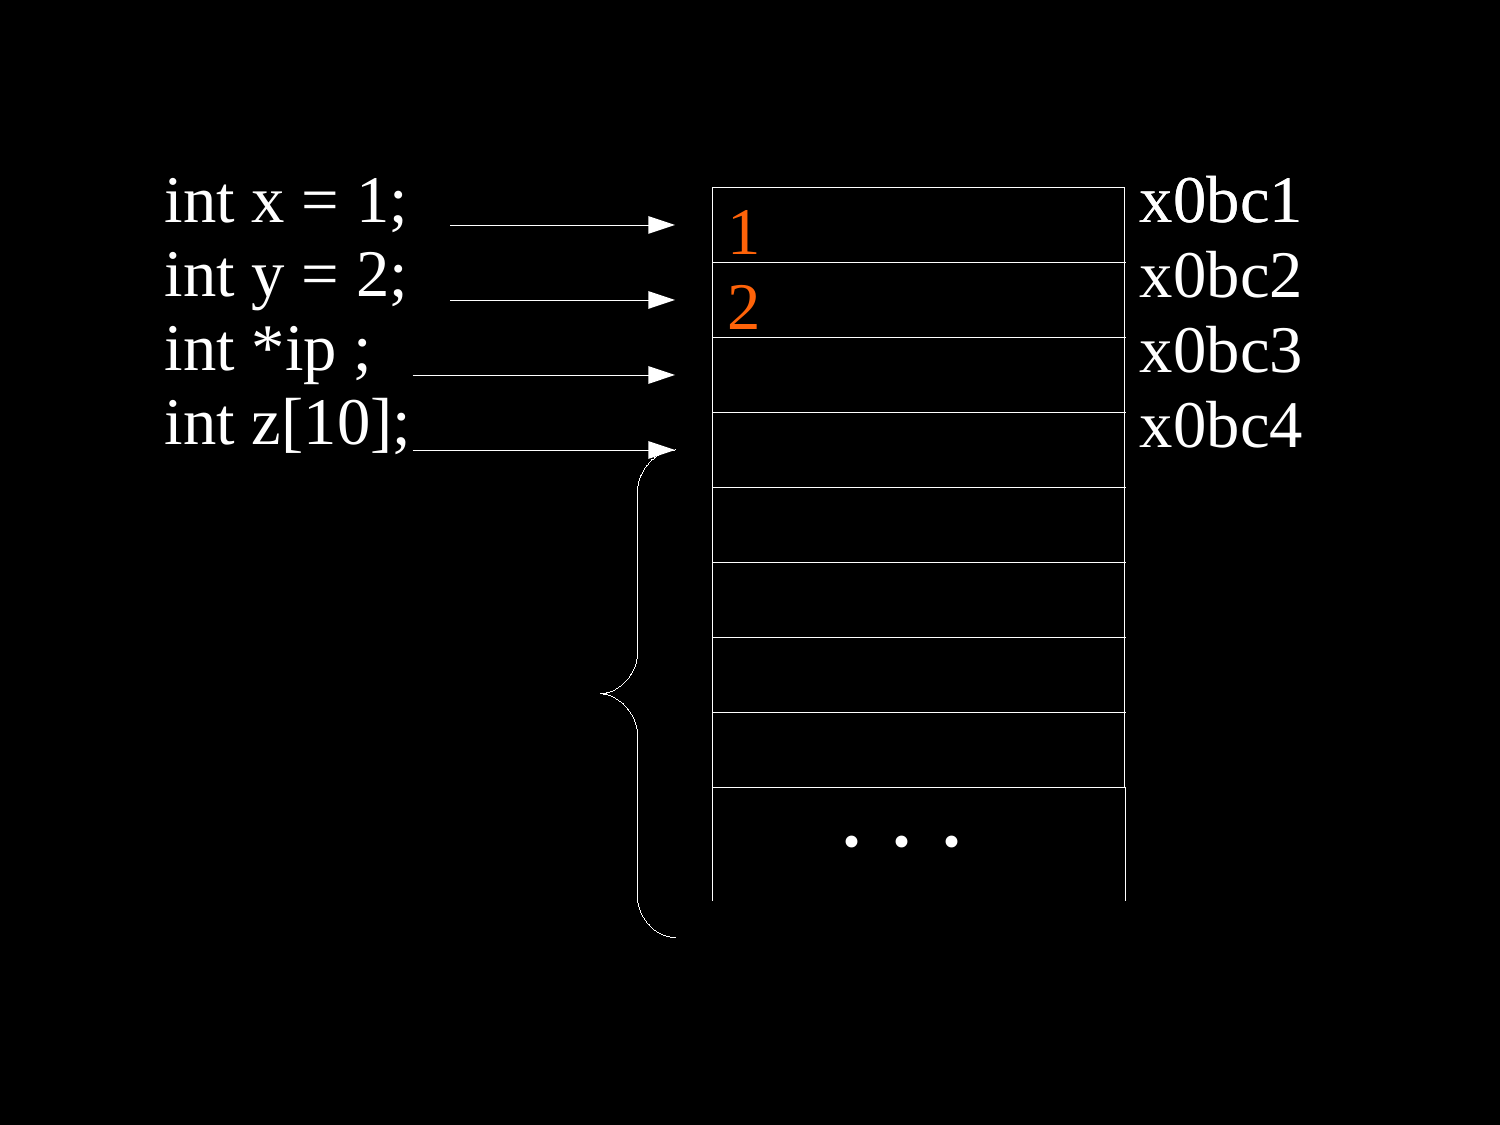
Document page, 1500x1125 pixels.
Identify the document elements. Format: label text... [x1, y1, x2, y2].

text_box int x = 1; int y = 2; int *ip ; int z[10]; [150, 155, 638, 541]
text_box x0bc2 [1125, 245, 1388, 305]
text_box x0bc3 [1125, 305, 1388, 380]
text_box x0bc4 [1125, 380, 1388, 470]
text_box . . . [825, 750, 1013, 876]
text_box x0bc1 [1125, 155, 1388, 245]
text_box 2 [712, 262, 1125, 352]
text_box 1 [712, 187, 1125, 262]
